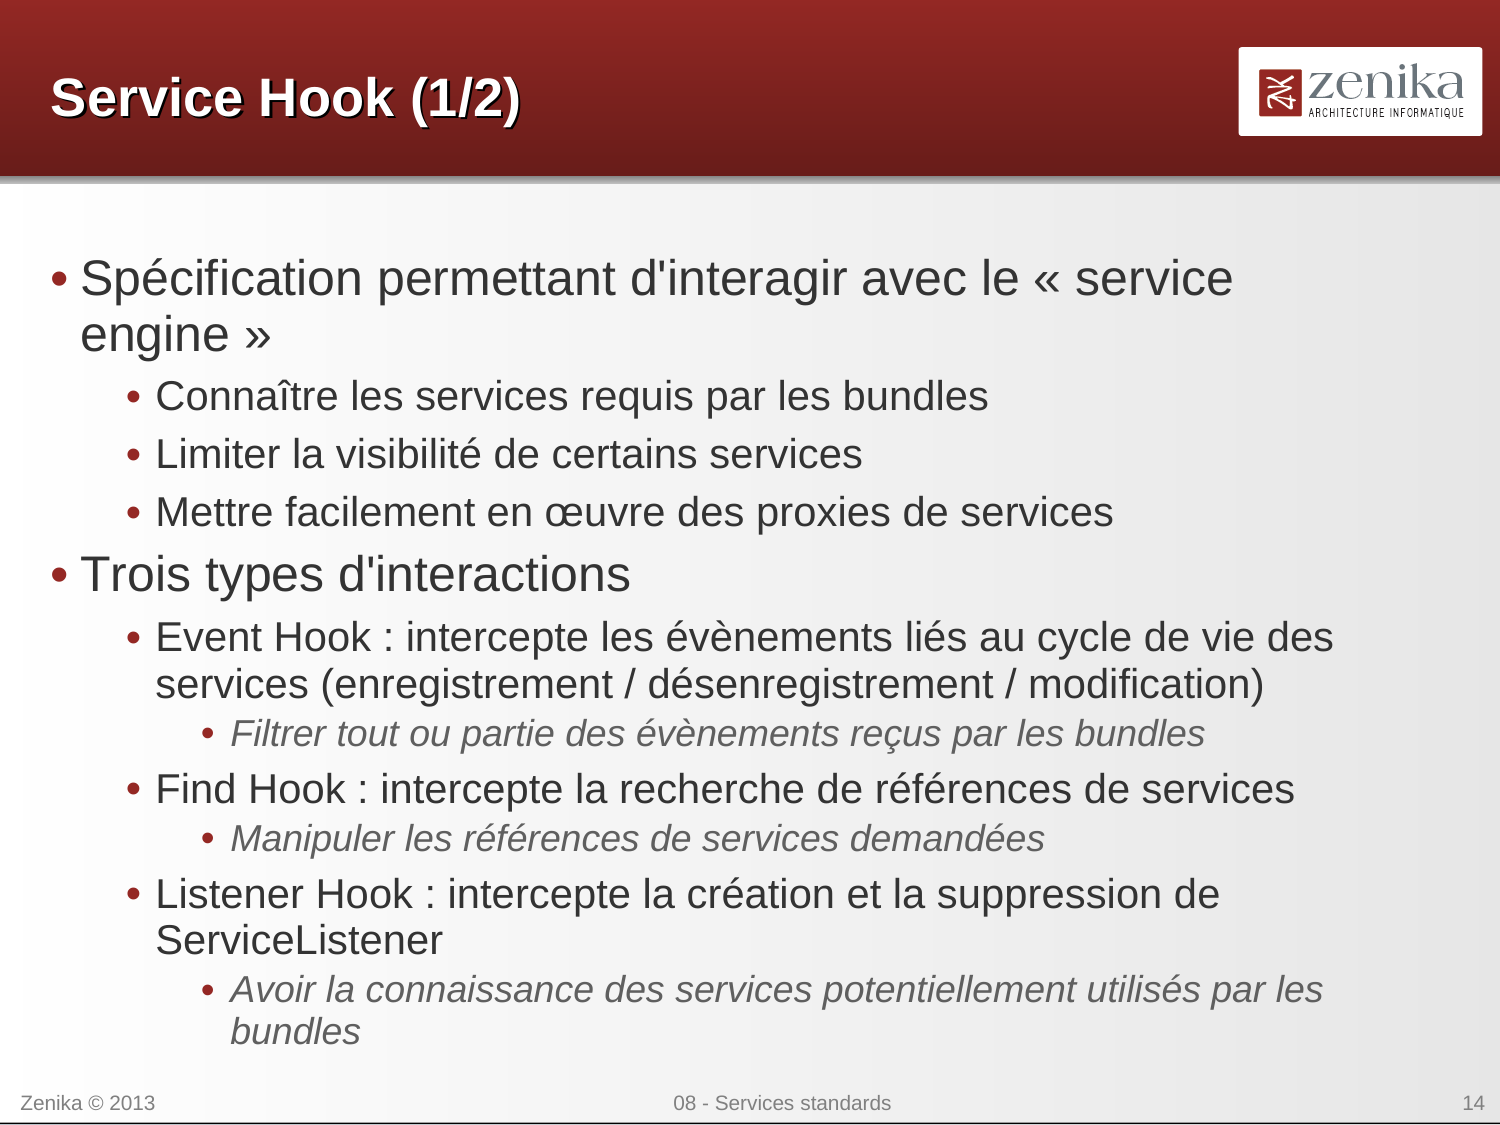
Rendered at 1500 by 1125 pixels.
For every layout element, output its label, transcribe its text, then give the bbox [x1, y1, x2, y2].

picture [1257, 58, 1464, 125]
title Service Hook (1/2) [50, 22, 1206, 172]
list Spécification permettant d'interagir avec le « service engine » Connaître les services requis par les bundles Limiter la visibilité de certains services Mettre facilement en œuvre des proxies de services Trois types d'interactions Event Hook : intercepte les évènements liés au cycle de vie des services (enregistrement / désenregistrement / modification) Filtrer tout ou partie des évènements reçus par les bundles Find Hook : intercepte la recherche de références de services Manipuler les références de services demandées Listener Hook : intercepte la création et la suppression de ServiceListener Avoir la connaissance des services potentiellement utilisés par les bundles [50, 249, 1435, 1064]
